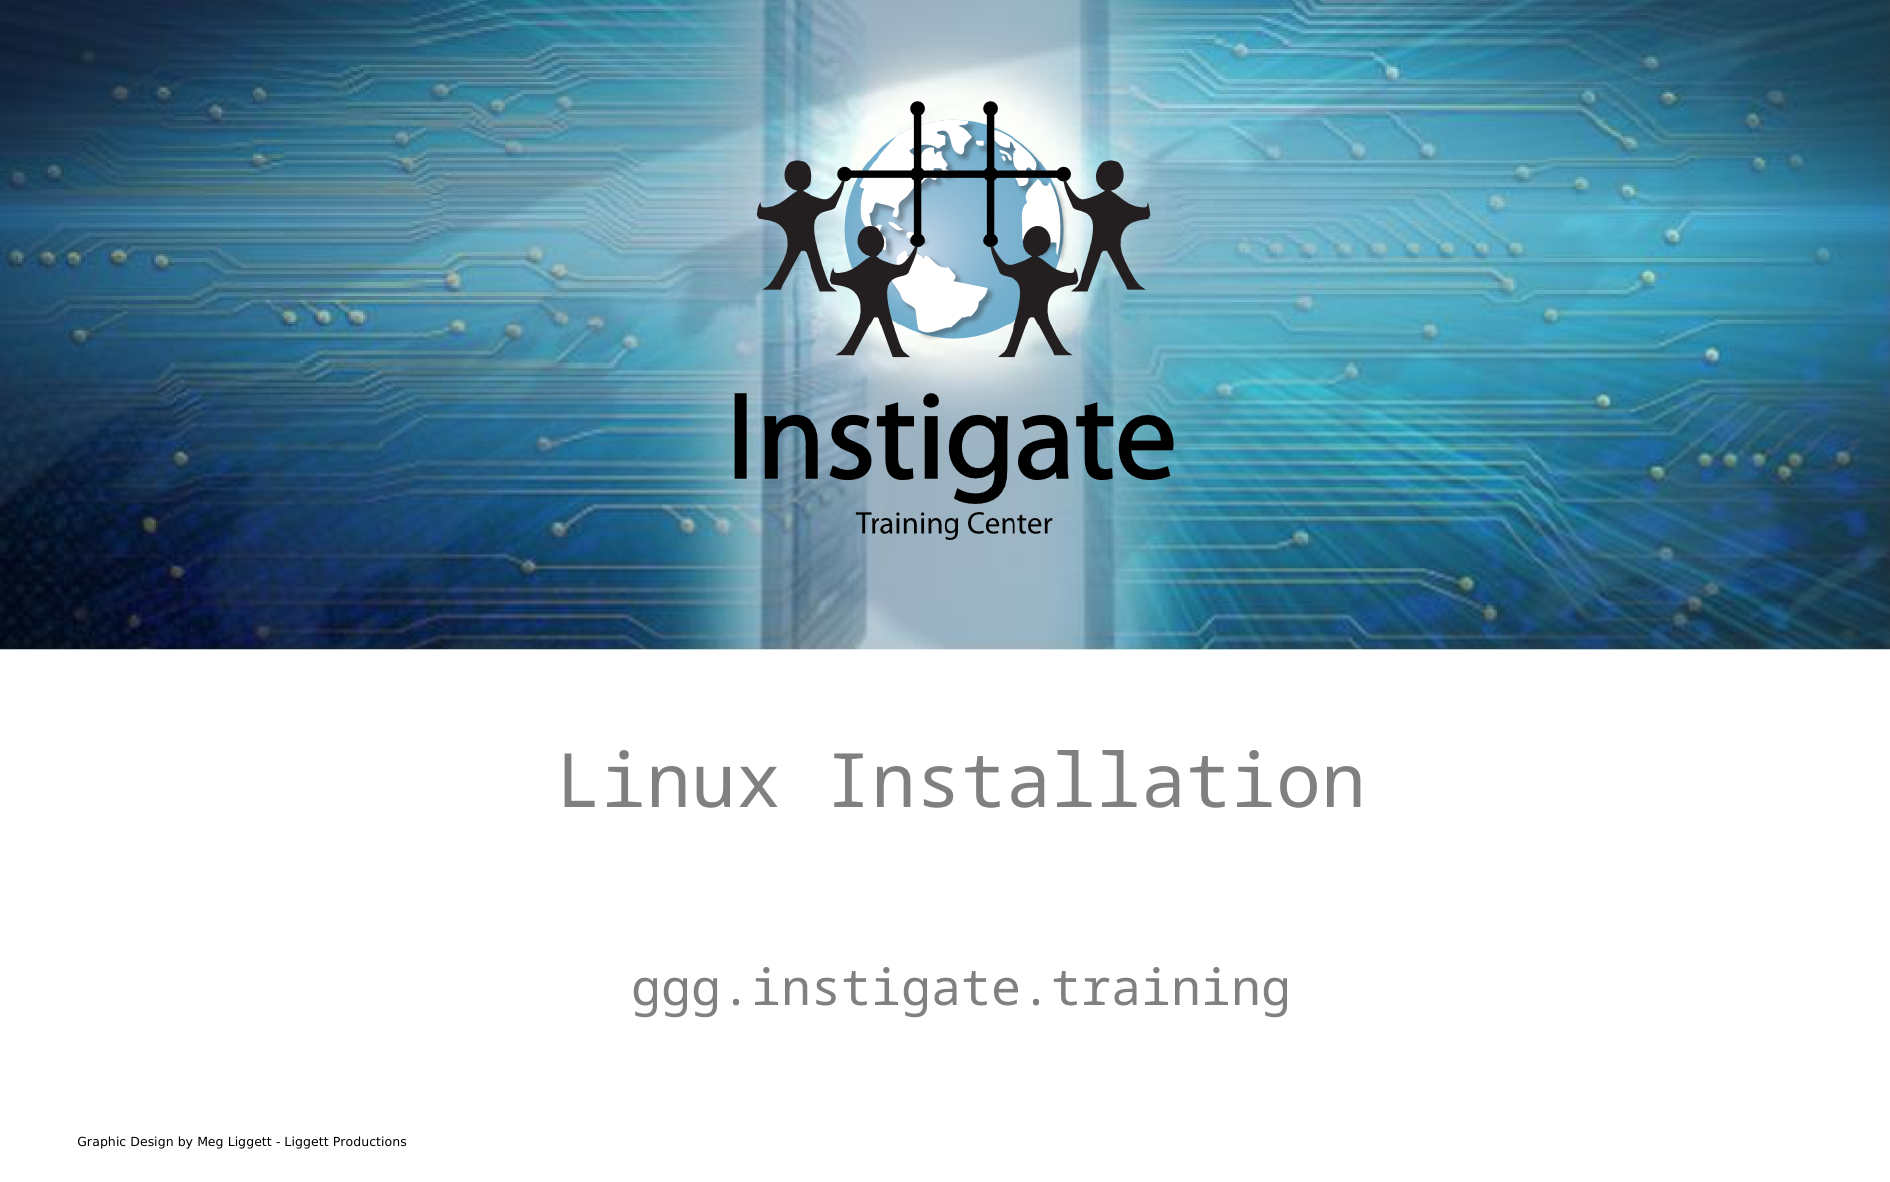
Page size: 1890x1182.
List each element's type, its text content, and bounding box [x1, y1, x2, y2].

picture [0, 0, 1890, 650]
subtitle Linux Installation ggg.instigate.training [300, 726, 1623, 1056]
